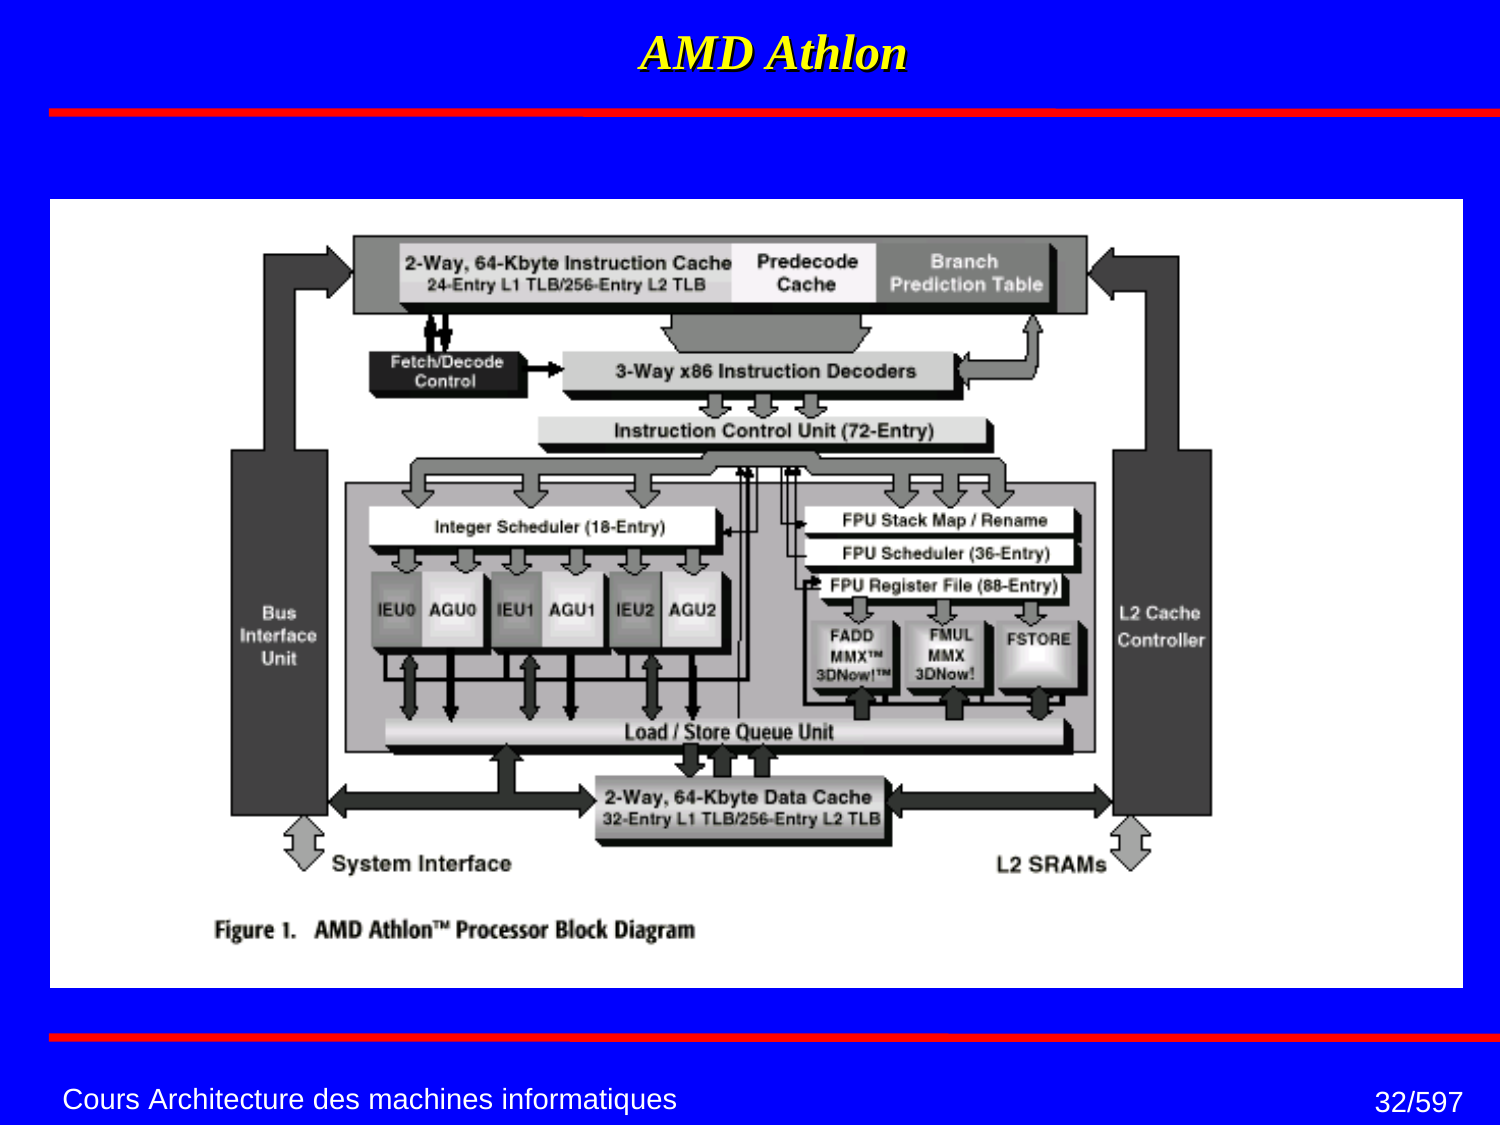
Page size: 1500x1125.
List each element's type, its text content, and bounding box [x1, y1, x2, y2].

title AMD Athlon [141, 15, 1406, 88]
picture [50, 199, 1463, 988]
